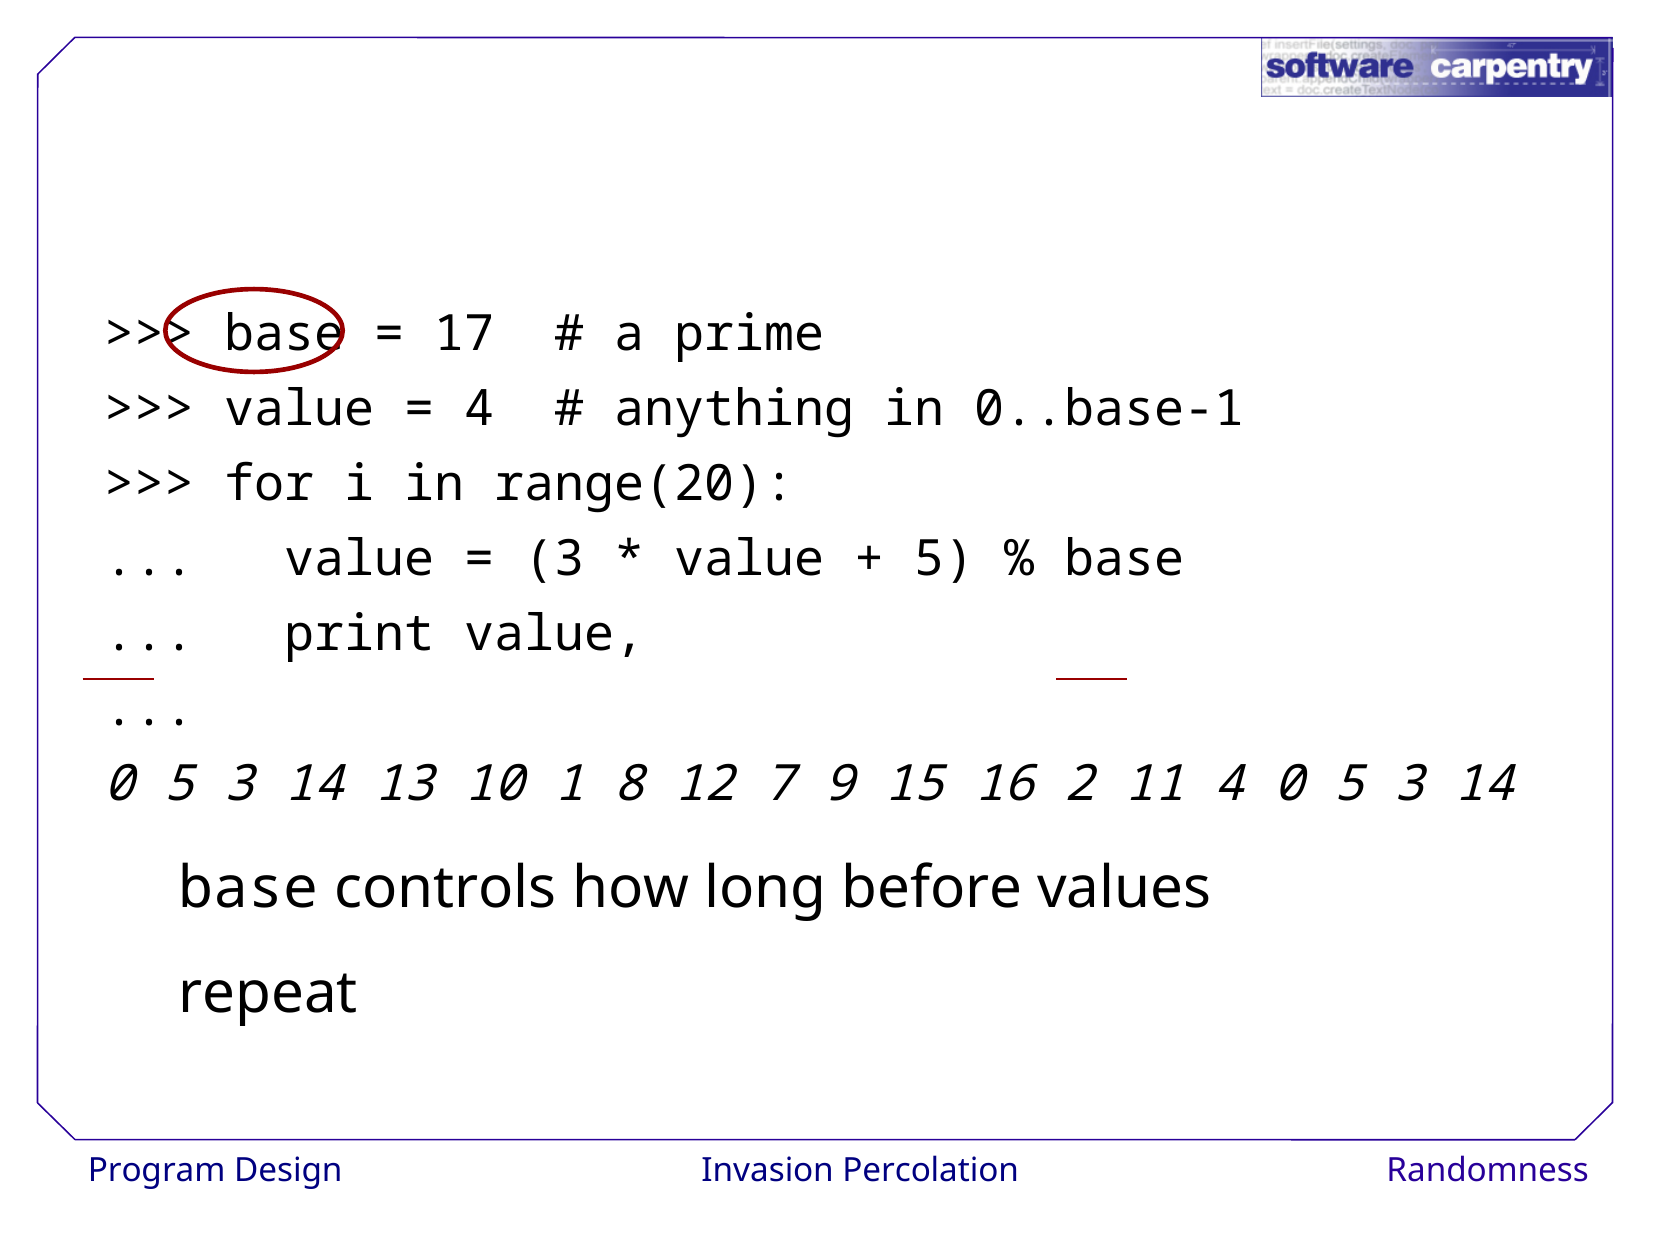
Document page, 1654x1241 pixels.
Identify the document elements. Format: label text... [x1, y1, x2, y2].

text_box >>> base = 17 # a prime >>> value = 4 # anything in 0..base-1 >>> for i in range(20): ... value = (3 * value + 5) % base ... print value, ... 0 5 3 14 13 10 1 8 12 7 9 15 16 2 11 4 0 5 3 14 [89, 277, 1508, 703]
picture [1261, 39, 1613, 97]
text_box base controls how long before values repeat [164, 806, 1386, 1033]
